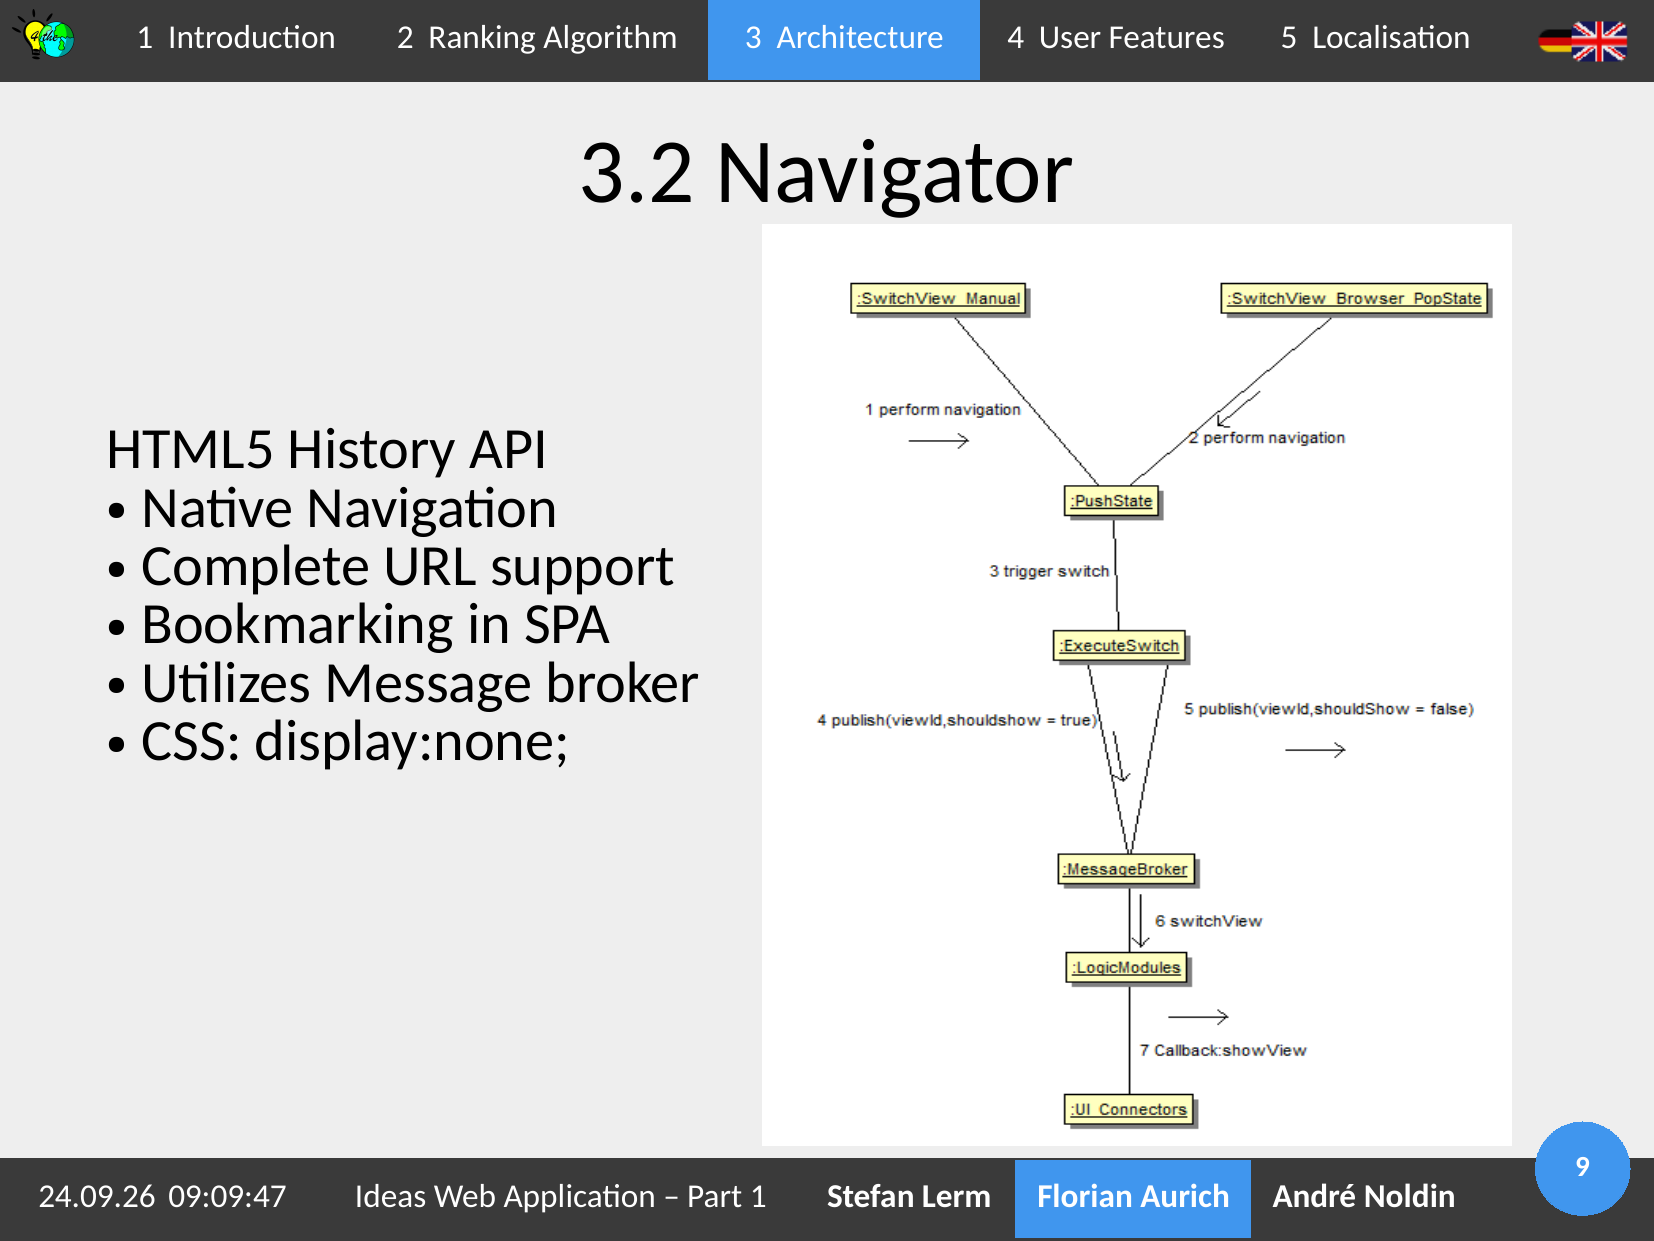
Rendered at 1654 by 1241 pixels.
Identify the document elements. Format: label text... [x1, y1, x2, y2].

text_box 2 Ranking Algorithm [366, 0, 708, 80]
text_box 5 Localisation [1251, 0, 1501, 80]
text_box HTML5 History API Native Navigation Complete URL support Bookmarking in SPA Utilizes Message broker CSS: display:none; [106, 425, 733, 792]
picture [2, 0, 83, 80]
text_box Ideas Web Application – Part 1 [318, 1160, 804, 1238]
text_box 1 Introduction [106, 0, 366, 80]
text_box Florian Aurich [1015, 1160, 1251, 1238]
picture [762, 224, 1512, 1146]
text_box André Noldin [1251, 1160, 1477, 1238]
text_box 4 User Features [980, 0, 1251, 80]
text_box 3 Architecture [708, 0, 980, 80]
text_box Stefan Lerm [804, 1160, 1015, 1238]
title 3.2 Navigator [82, 88, 1571, 272]
picture [1536, 18, 1629, 64]
